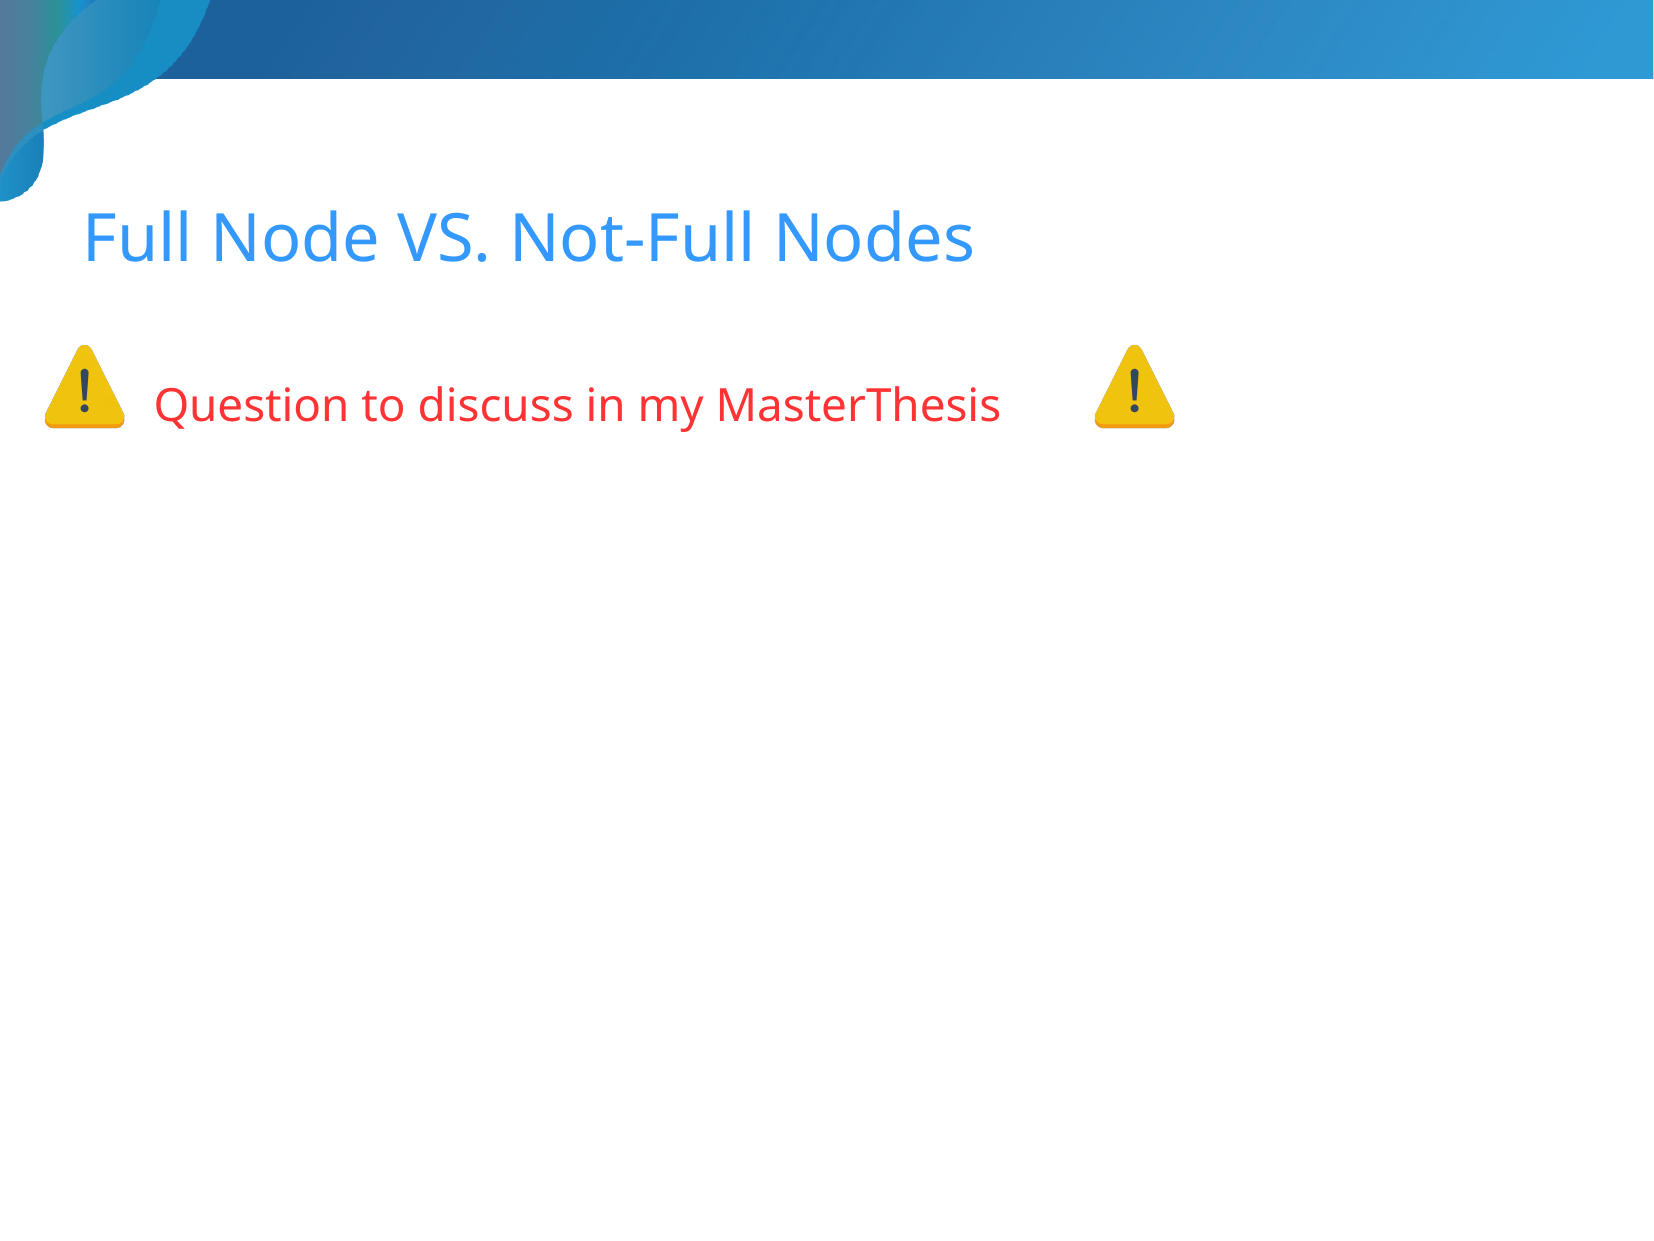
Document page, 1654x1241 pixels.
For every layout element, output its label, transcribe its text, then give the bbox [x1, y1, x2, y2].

picture [0, 0, 1654, 1241]
list Question to discuss in my MasterThesis [82, 372, 1576, 1093]
title Full Node VS. Not-Full Nodes [82, 132, 1571, 340]
